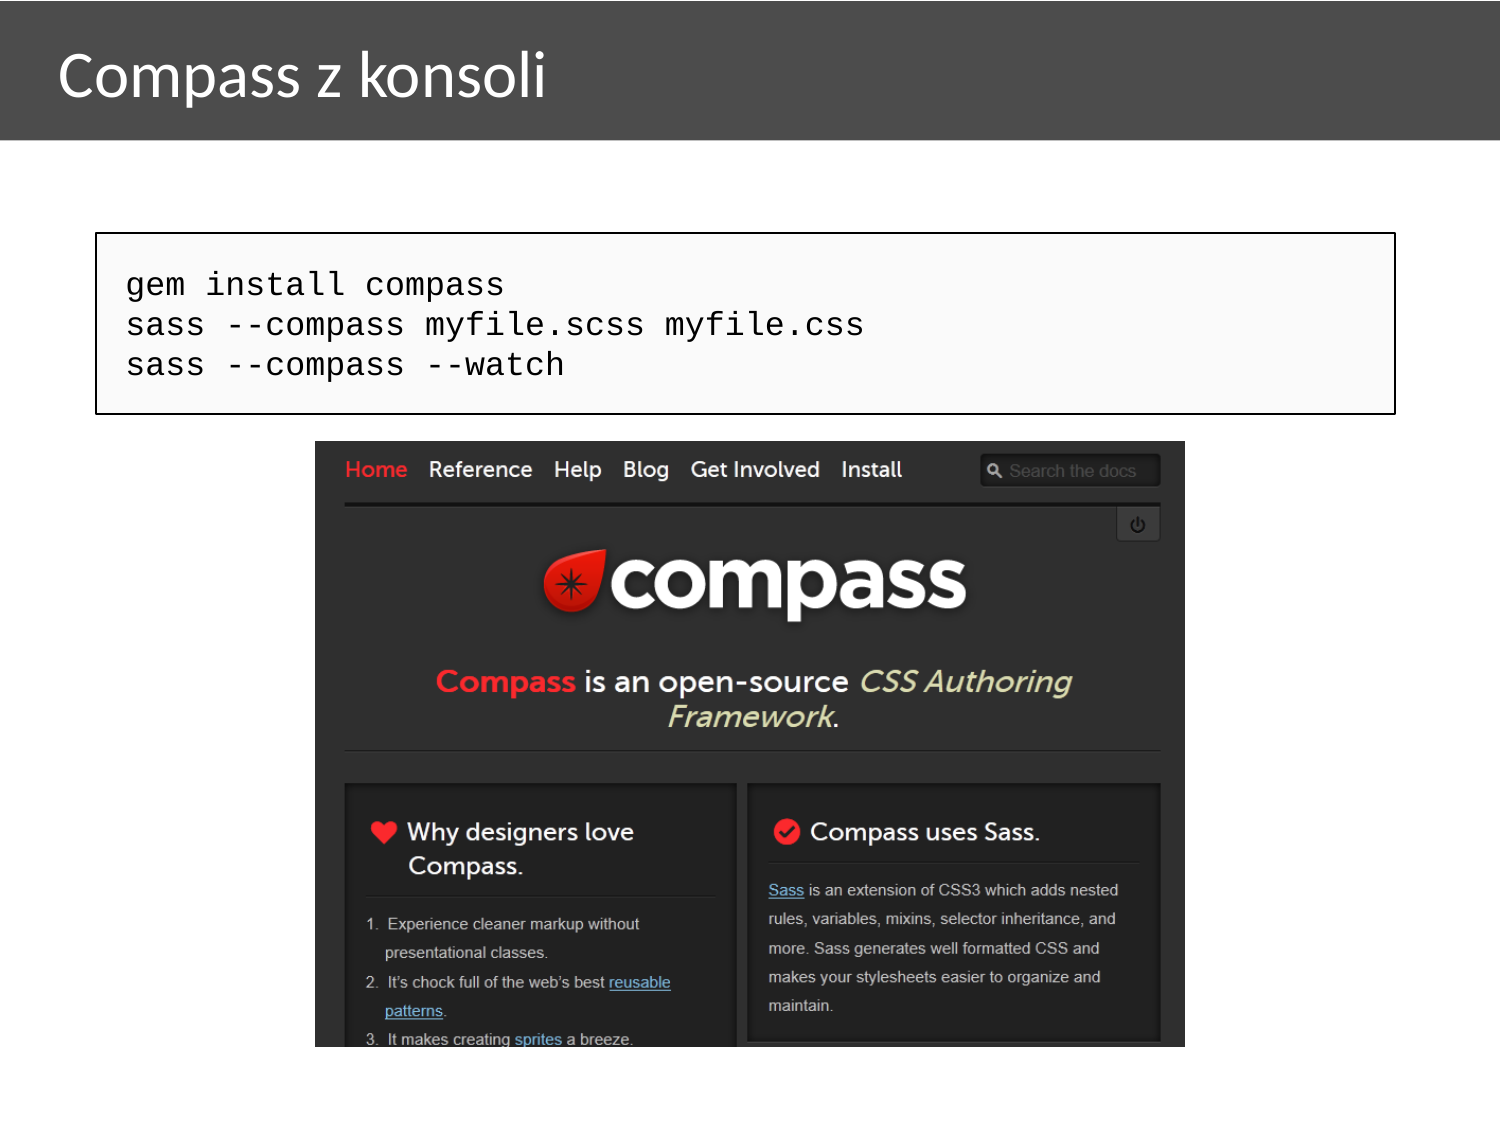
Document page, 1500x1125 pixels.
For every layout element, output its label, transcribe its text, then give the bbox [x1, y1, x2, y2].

text_box gem install compass sass --compass myfile.scss myfile.css sass --compass --watch [95, 232, 1396, 414]
text_box Compass z konsoli [0, 1, 1500, 140]
picture [315, 441, 1185, 1047]
